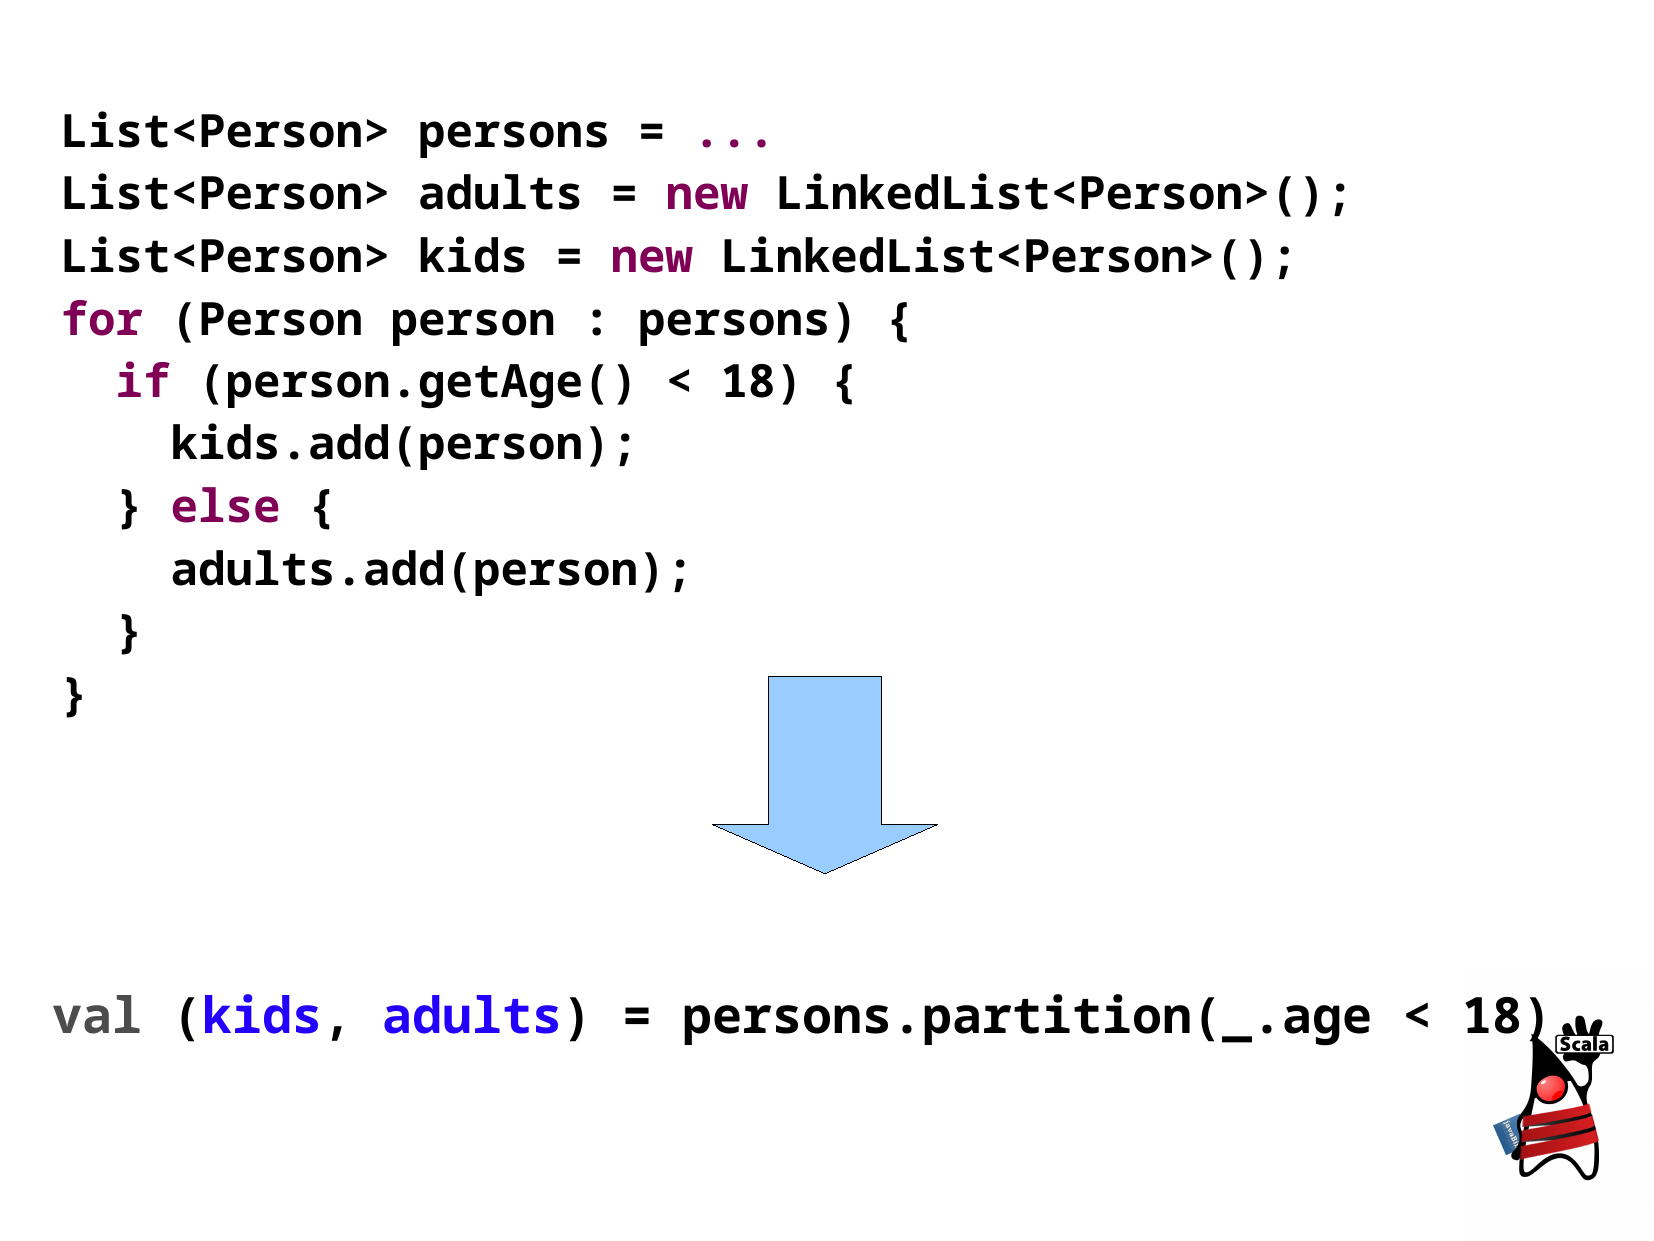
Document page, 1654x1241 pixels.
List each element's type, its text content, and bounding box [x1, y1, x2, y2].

text_box List<Person> persons = ... List<Person> adults = new LinkedList<Person>(); List<Person> kids = new LinkedList<Person>(); for (Person person : persons) { if (person.getAge() < 18) { kids.add(person); } else { adults.add(person); } } [45, 28, 1654, 674]
text_box [712, 676, 938, 874]
picture [1462, 969, 1654, 1241]
text_box val (kids, adults) = persons.partition(_.age < 18) [37, 972, 1568, 1051]
